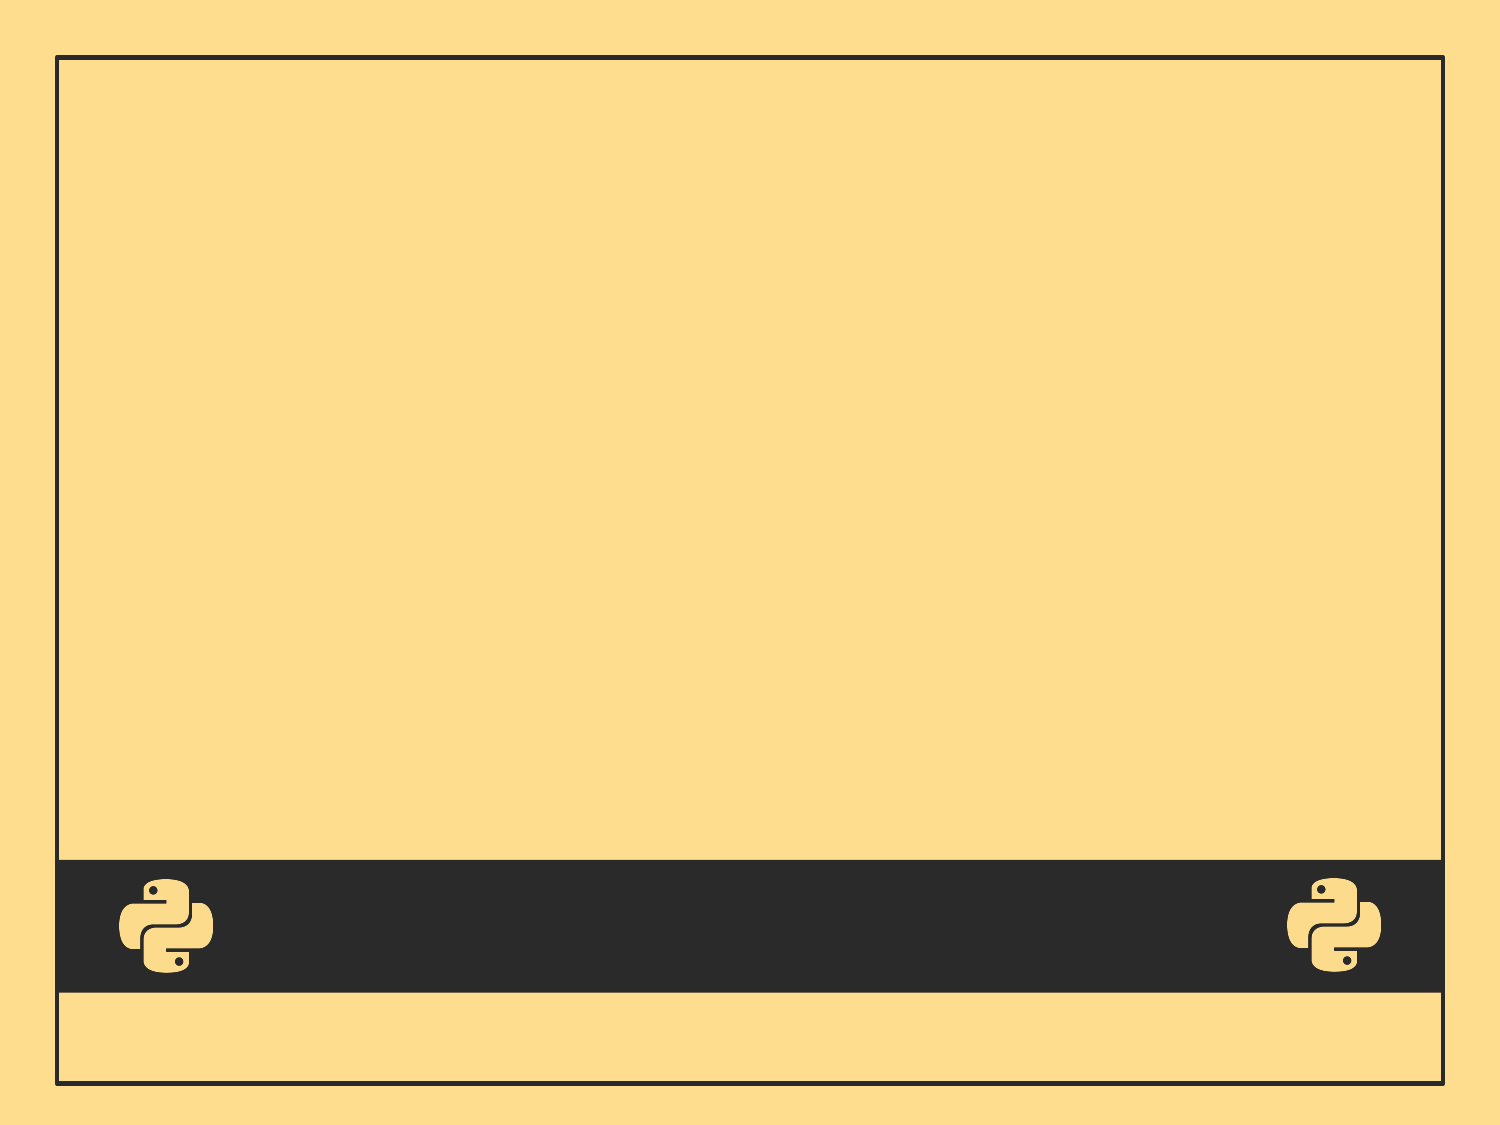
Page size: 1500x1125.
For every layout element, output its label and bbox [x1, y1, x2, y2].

picture [1287, 878, 1381, 972]
picture [119, 879, 213, 973]
